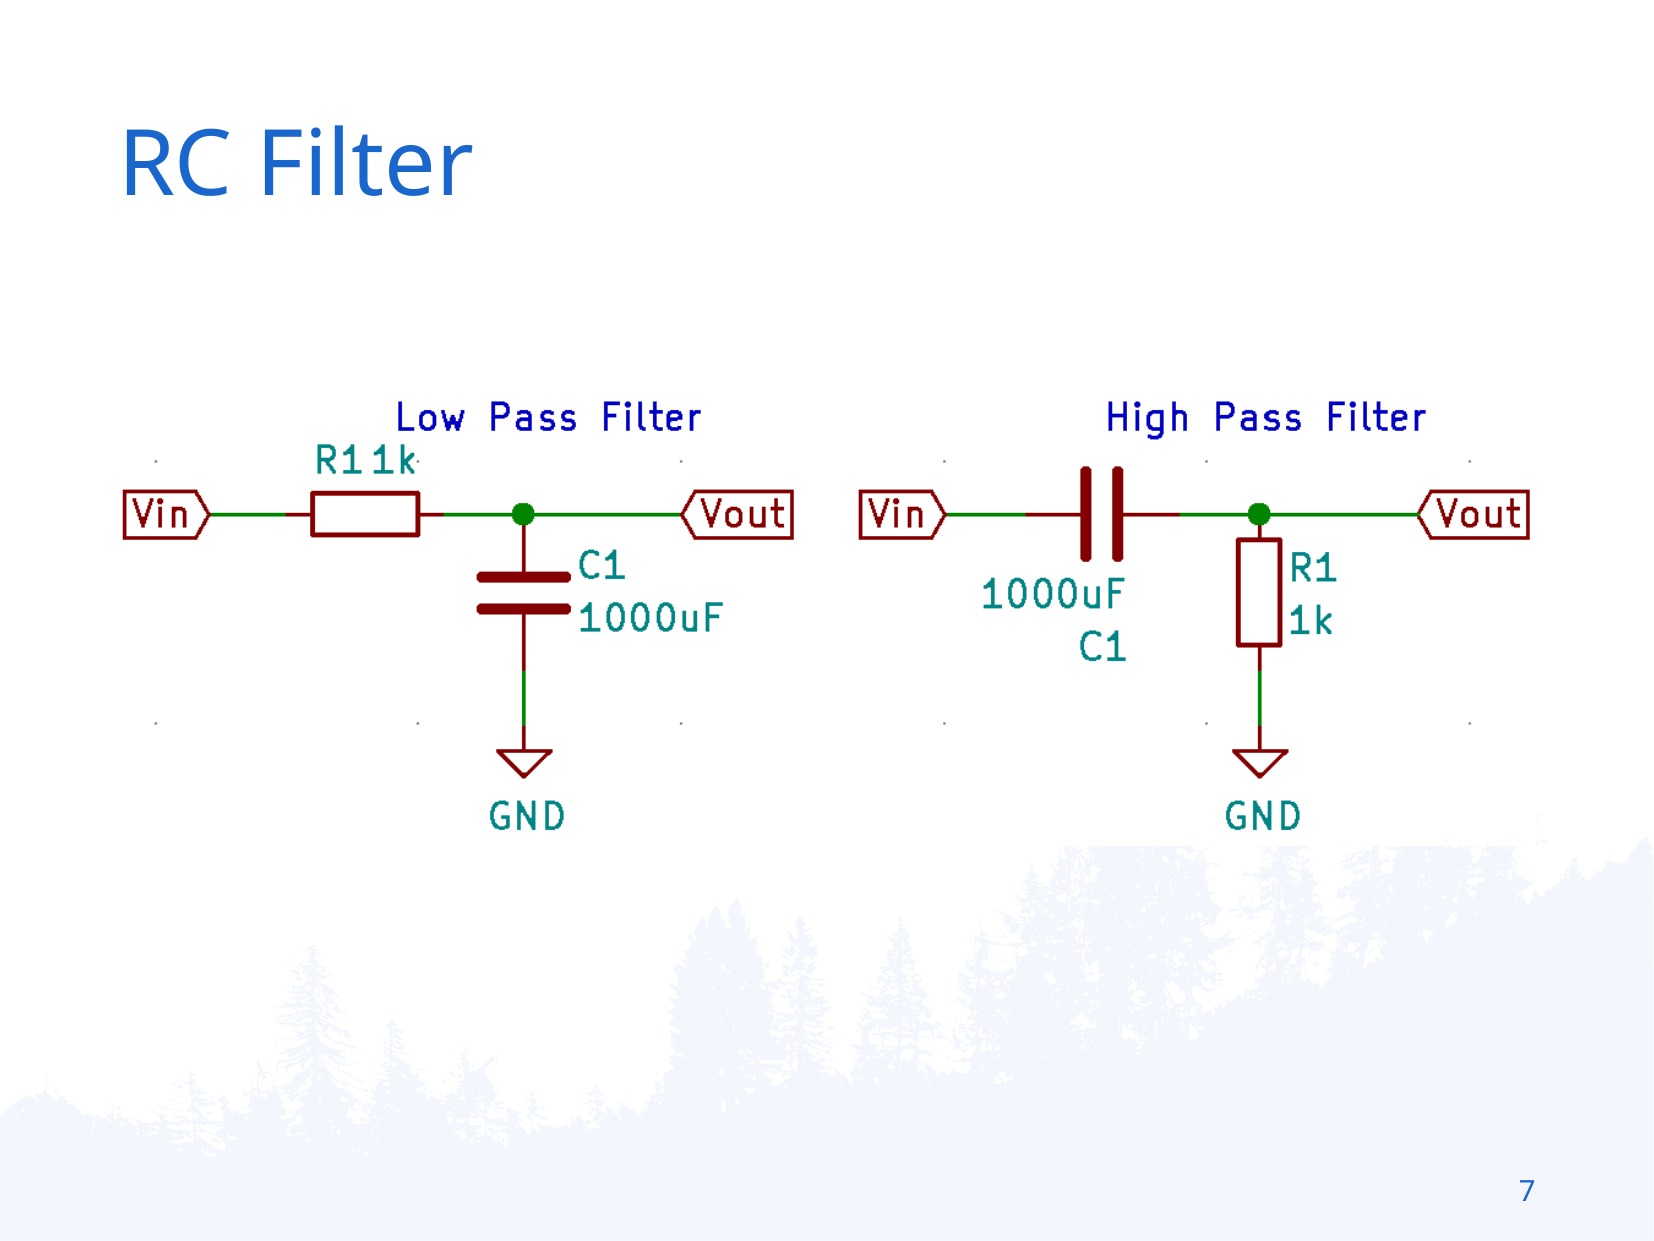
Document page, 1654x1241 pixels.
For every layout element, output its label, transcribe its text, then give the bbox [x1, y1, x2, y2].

picture [0, 393, 1654, 1241]
title RC Filter [118, 88, 1536, 231]
